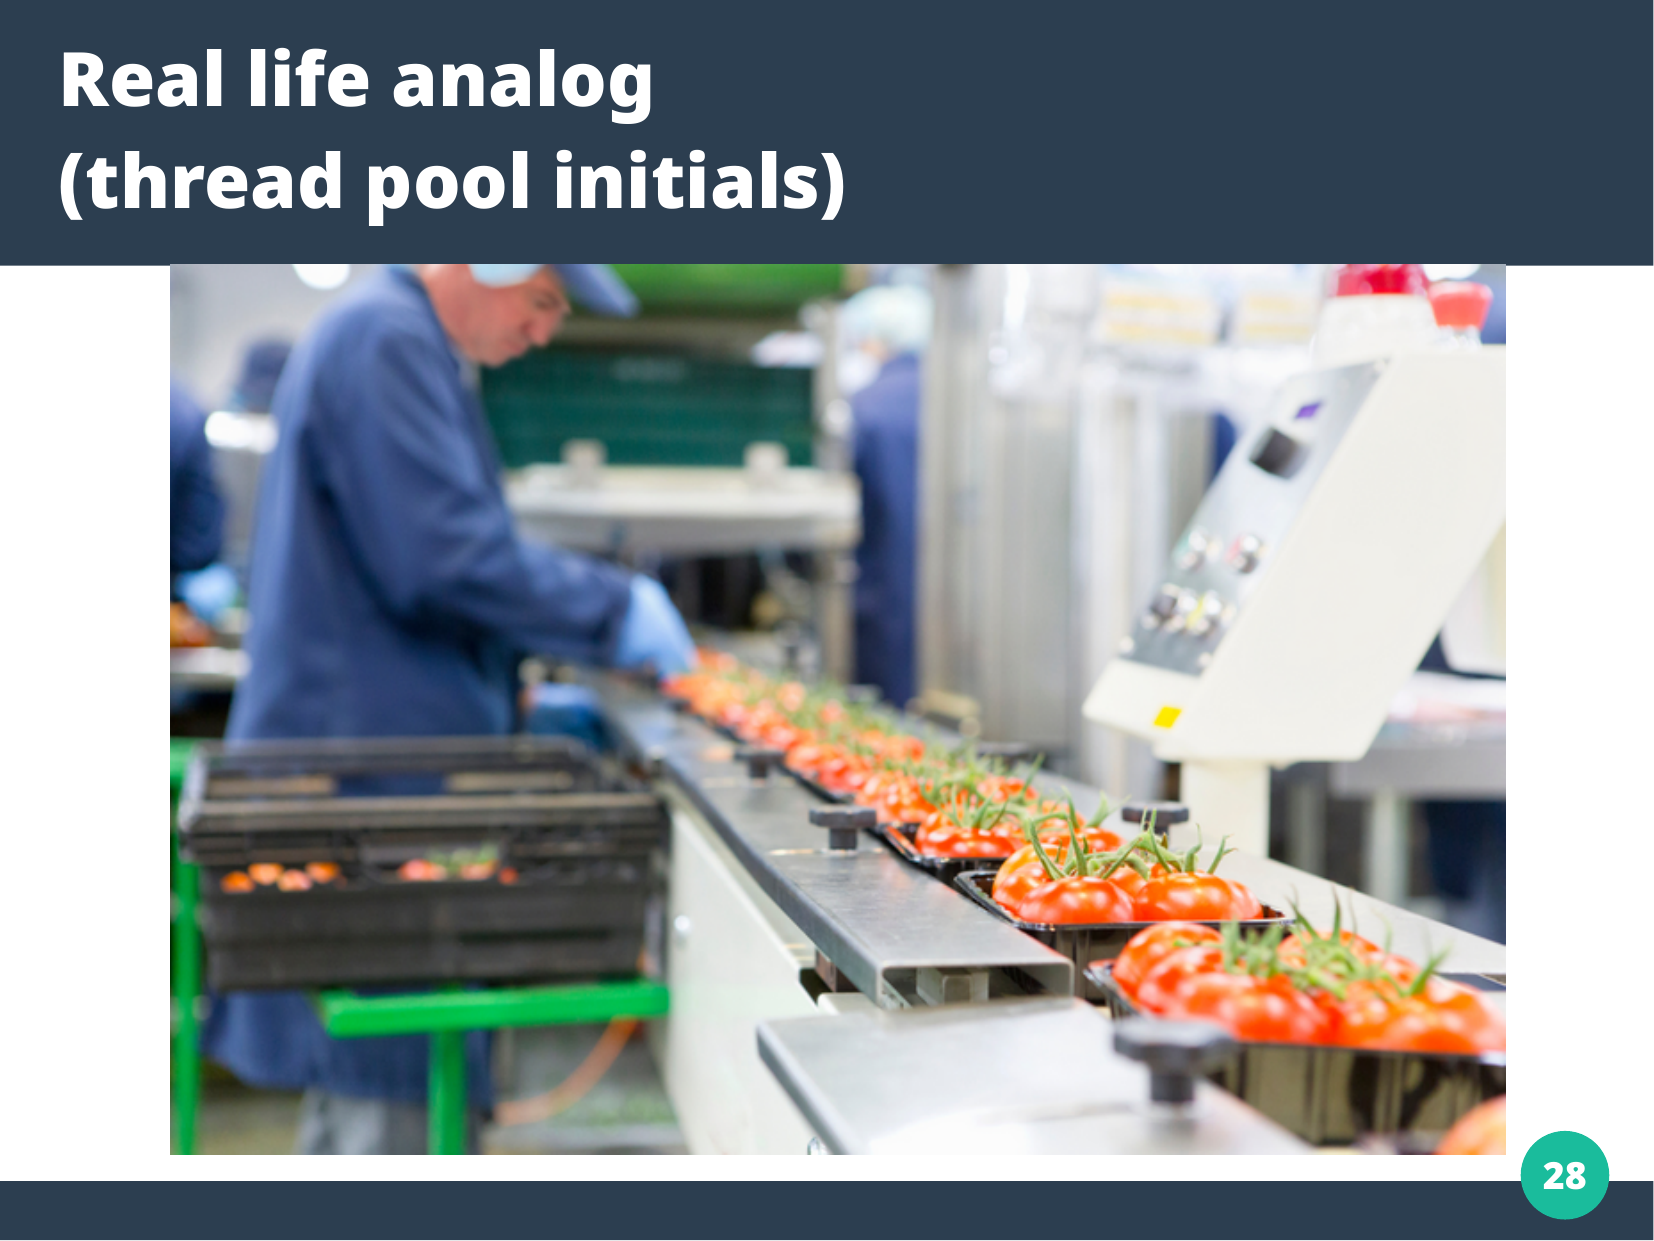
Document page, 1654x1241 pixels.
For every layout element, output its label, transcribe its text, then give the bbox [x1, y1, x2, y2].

picture [170, 264, 1506, 1155]
title Real life analog (thread pool initials) [59, 49, 1595, 207]
